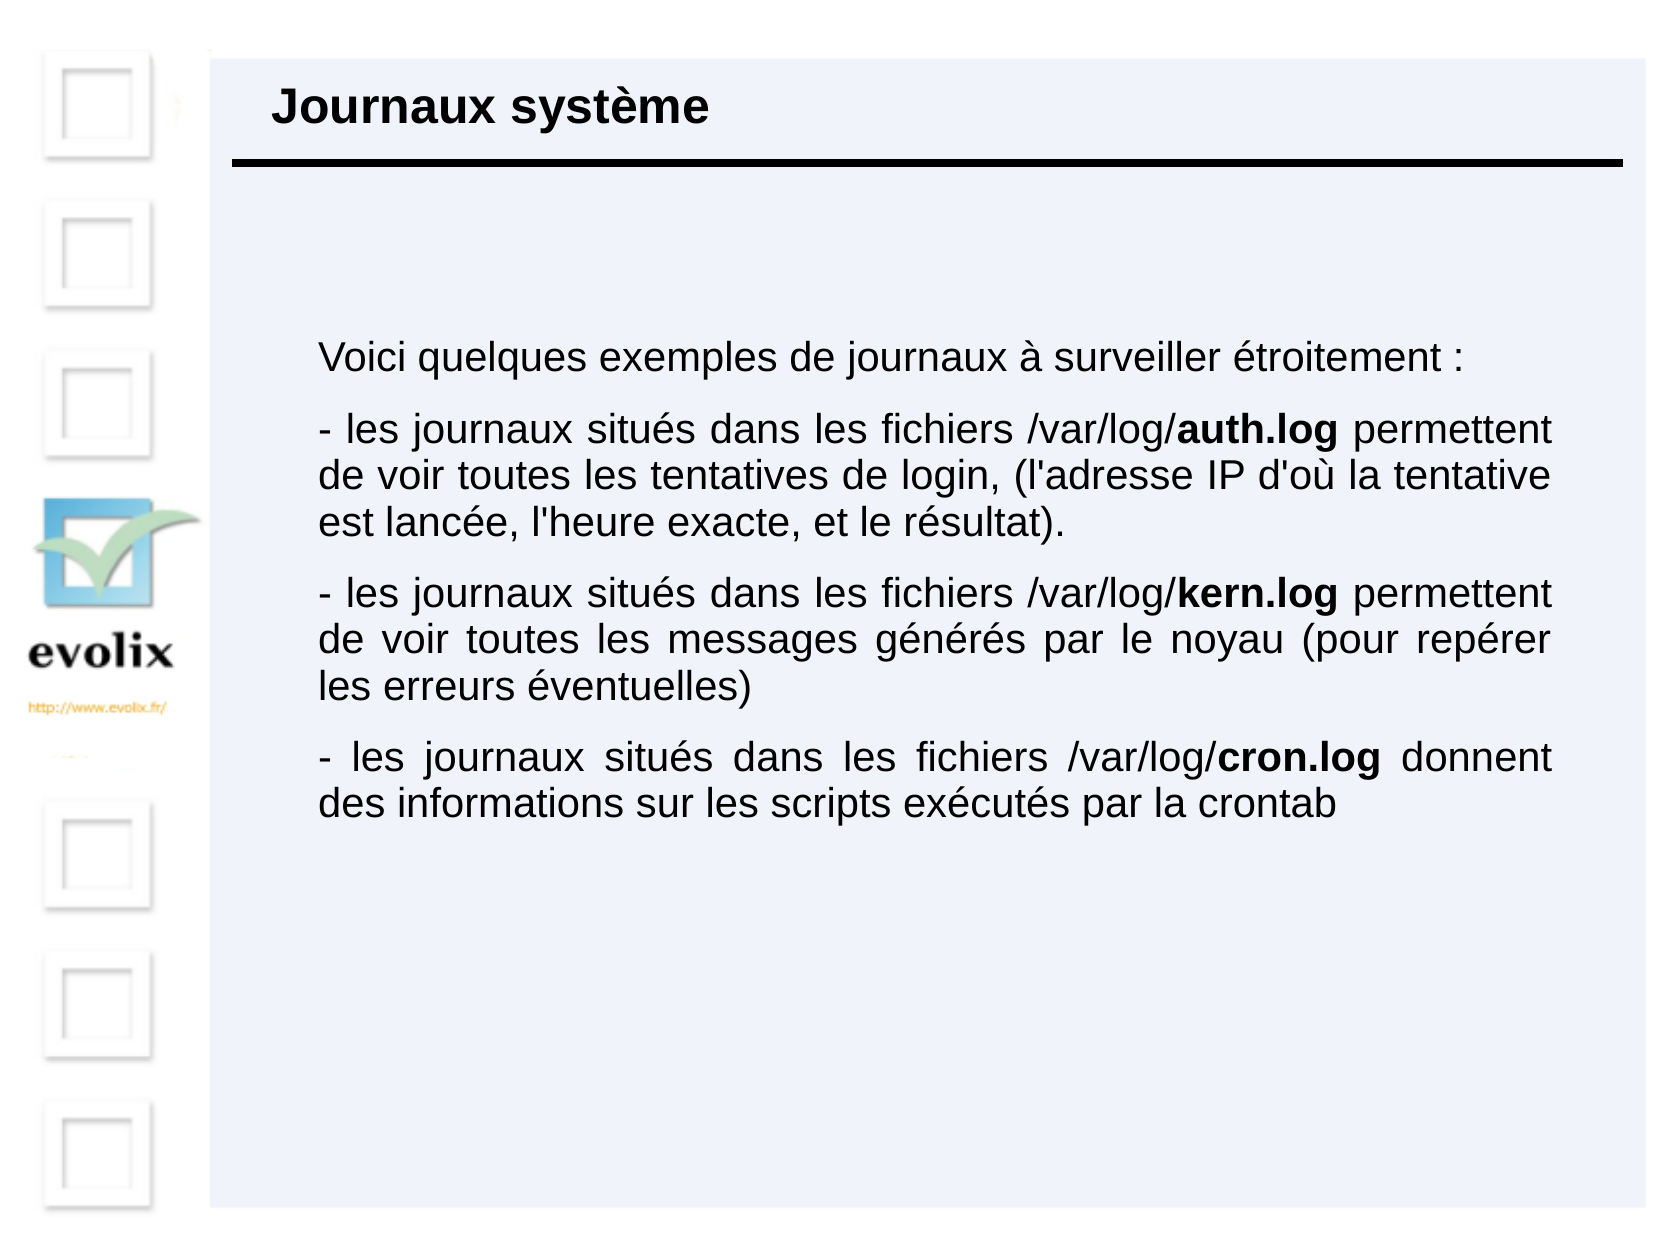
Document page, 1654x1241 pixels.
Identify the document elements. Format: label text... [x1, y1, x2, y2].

text_box Journaux système [256, 71, 725, 142]
text_box Voici quelques exemples de journaux à surveiller étroitement : - les journaux situés dans les fichiers /var/log/auth.log permettent de voir toutes les tentatives de login, (l'adresse IP d'où la tentative est lancée, l'heure exacte, et le résultat). - les journaux situés dans les fichiers /var/log/kern.log permettent de voir toutes les messages générés par le noyau (pour repérer les erreurs éventuelles) - les journaux situés dans les fichiers /var/log/cron.log donnent des informations sur les scripts exécutés par la crontab [303, 326, 1567, 1167]
picture [0, 49, 1654, 1218]
